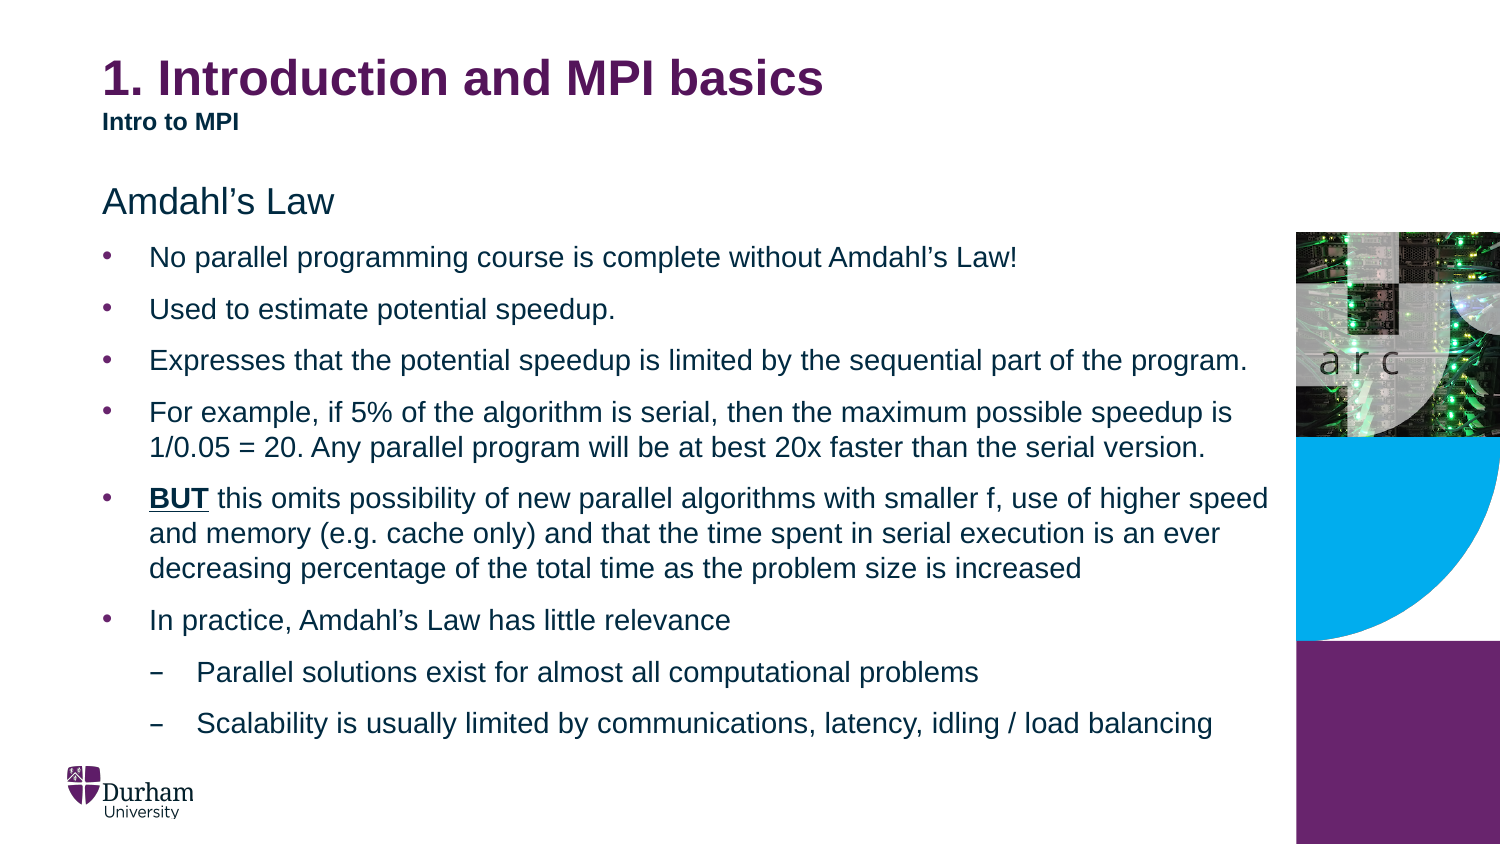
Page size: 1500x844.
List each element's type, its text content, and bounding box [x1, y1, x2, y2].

picture [1332, 467, 1500, 640]
text_box [1296, 640, 1500, 844]
list Amdahl’s Law No parallel programming course is complete without Amdahl’s Law! Used to estimate potential speedup. Expresses that the potential speedup is limited by the sequential part of the program. For example, if 5% of the algorithm is serial, then the maximum possible speedup is 1/0.05 = 20. Any parallel program will be at best 20x faster than the serial version. BUT this omits possibility of new parallel algorithms with smaller f, use of higher speed and memory (e.g. cache only) and that the time spent in serial execution is an ever decreasing percentage of the total time as the problem size is increased In practice, Amdahl’s Law has little relevance Parallel solutions exist for almost all computational problems Scalability is usually limited by communications, latency, idling / load balancing [101, 176, 1297, 515]
picture [1296, 232, 1500, 436]
picture [67, 766, 193, 819]
title 1. Introduction and MPI basics Intro to MPI [101, 45, 1399, 187]
